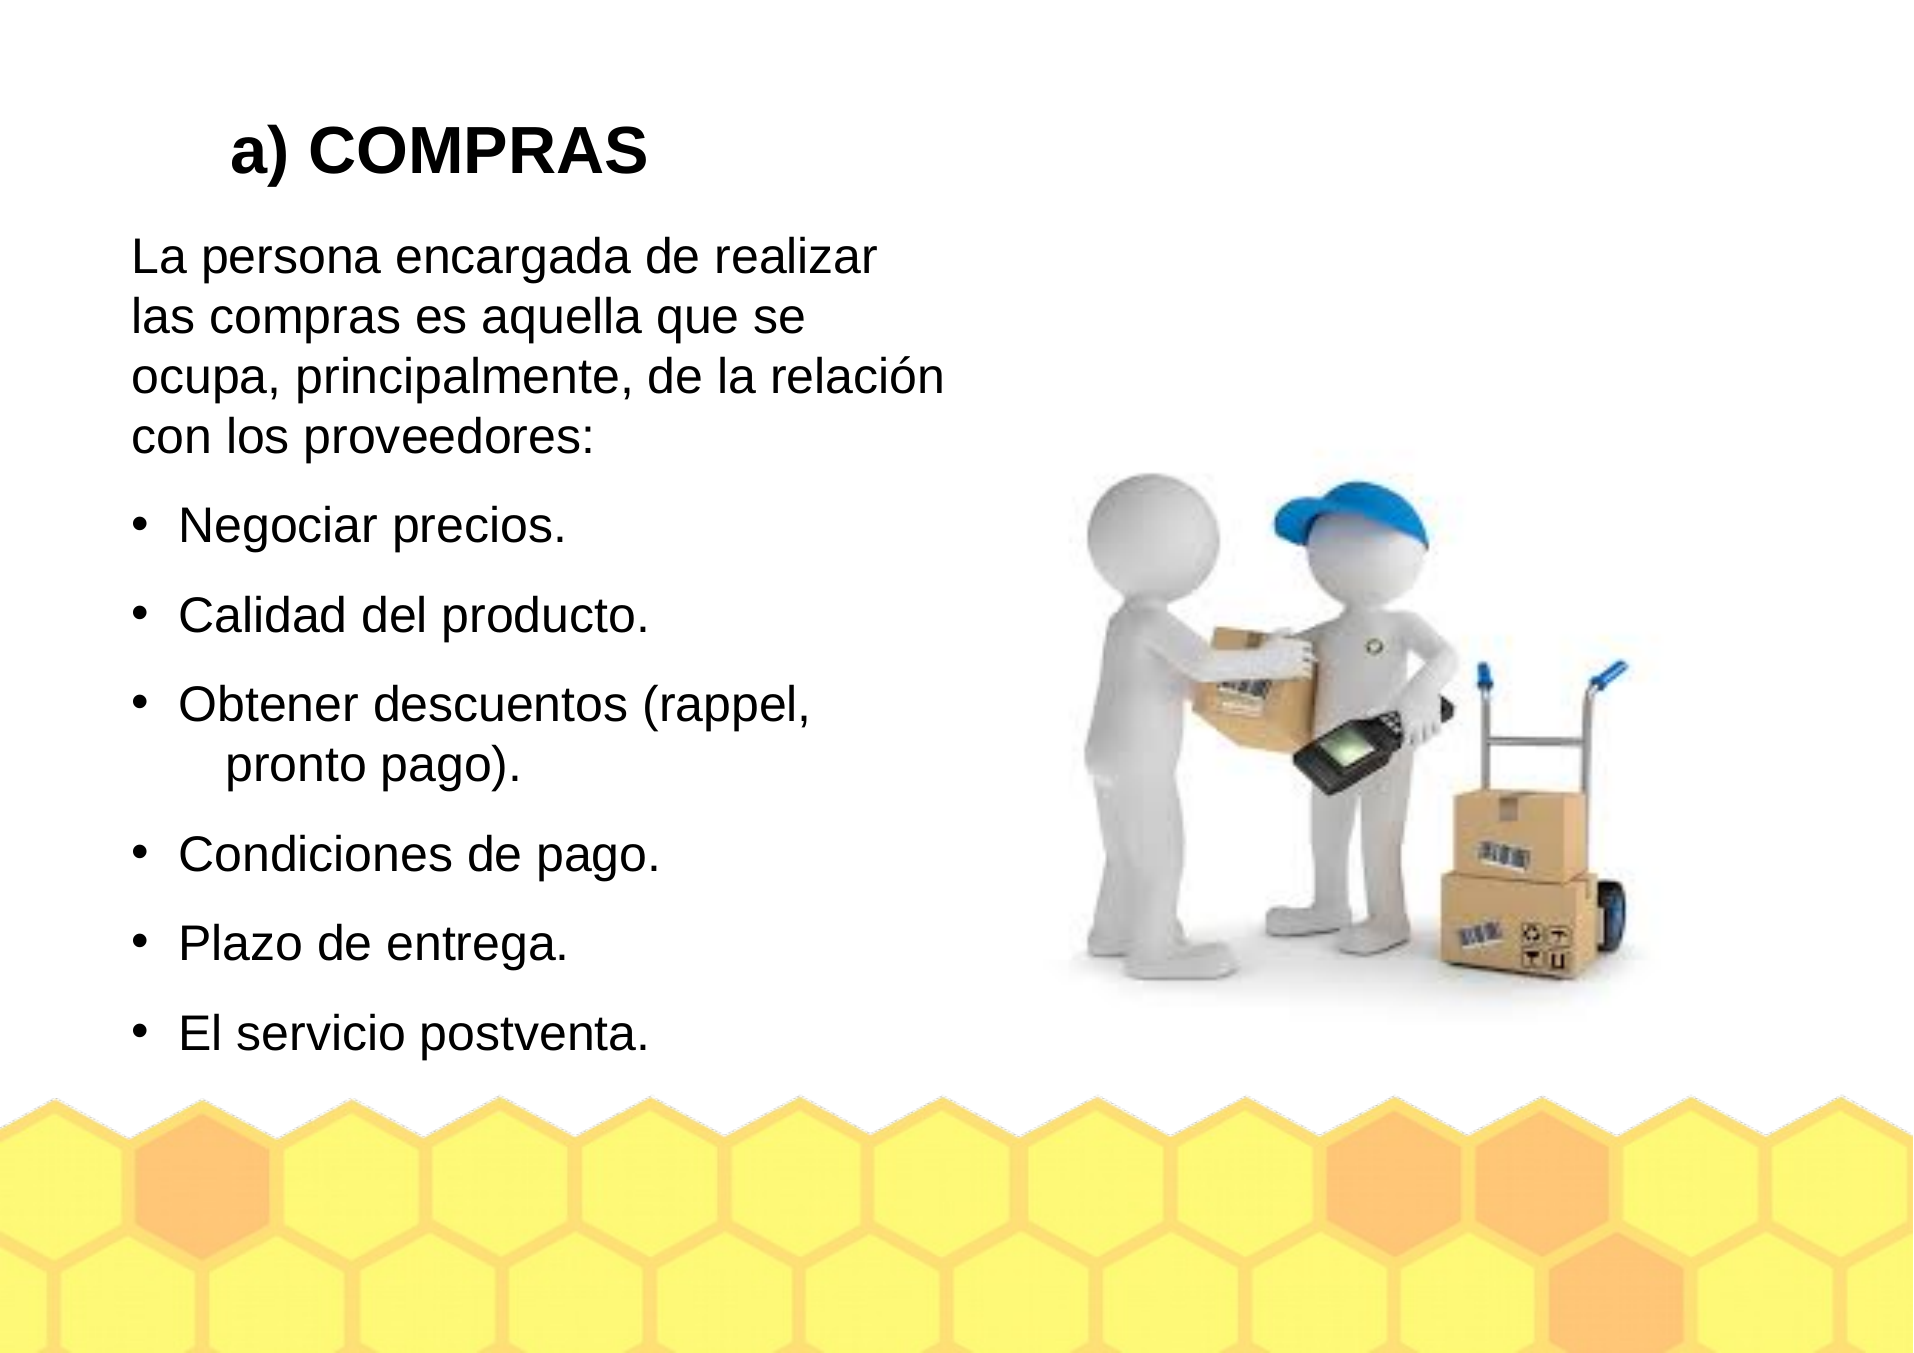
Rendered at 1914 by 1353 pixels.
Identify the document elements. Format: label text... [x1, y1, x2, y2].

list La persona encargada de realizar las compras es aquella que se ocupa, principalmente, de la relación con los proveedores: Negociar precios. Calidad del producto. Obtener descuentos (rappel, pronto pago). Condiciones de pago. Plazo de entrega. El servicio postventa. [131, 223, 949, 1158]
title a) COMPRAS [131, 89, 749, 205]
picture [1021, 405, 1694, 1071]
picture [0, 1092, 1913, 1353]
